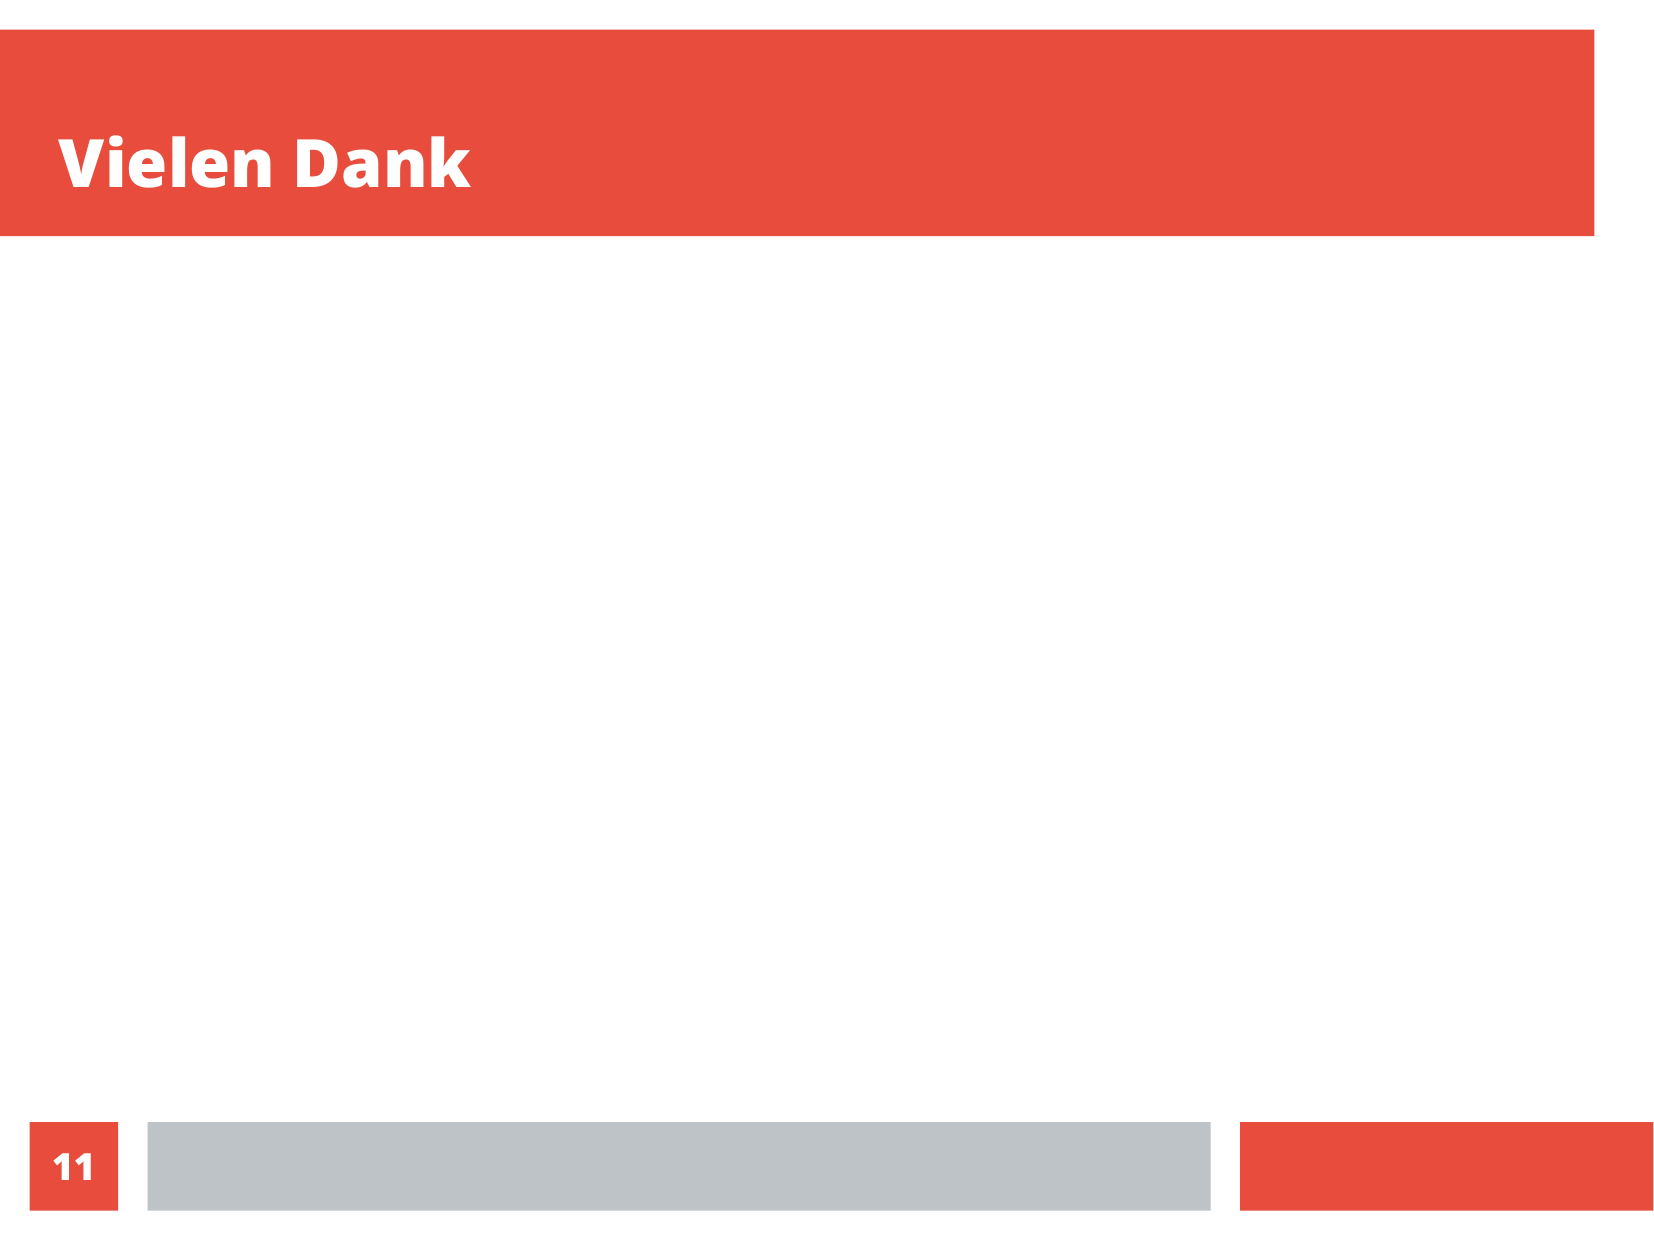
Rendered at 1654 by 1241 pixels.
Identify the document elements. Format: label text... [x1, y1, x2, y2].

title Vielen Dank [59, 59, 1595, 207]
